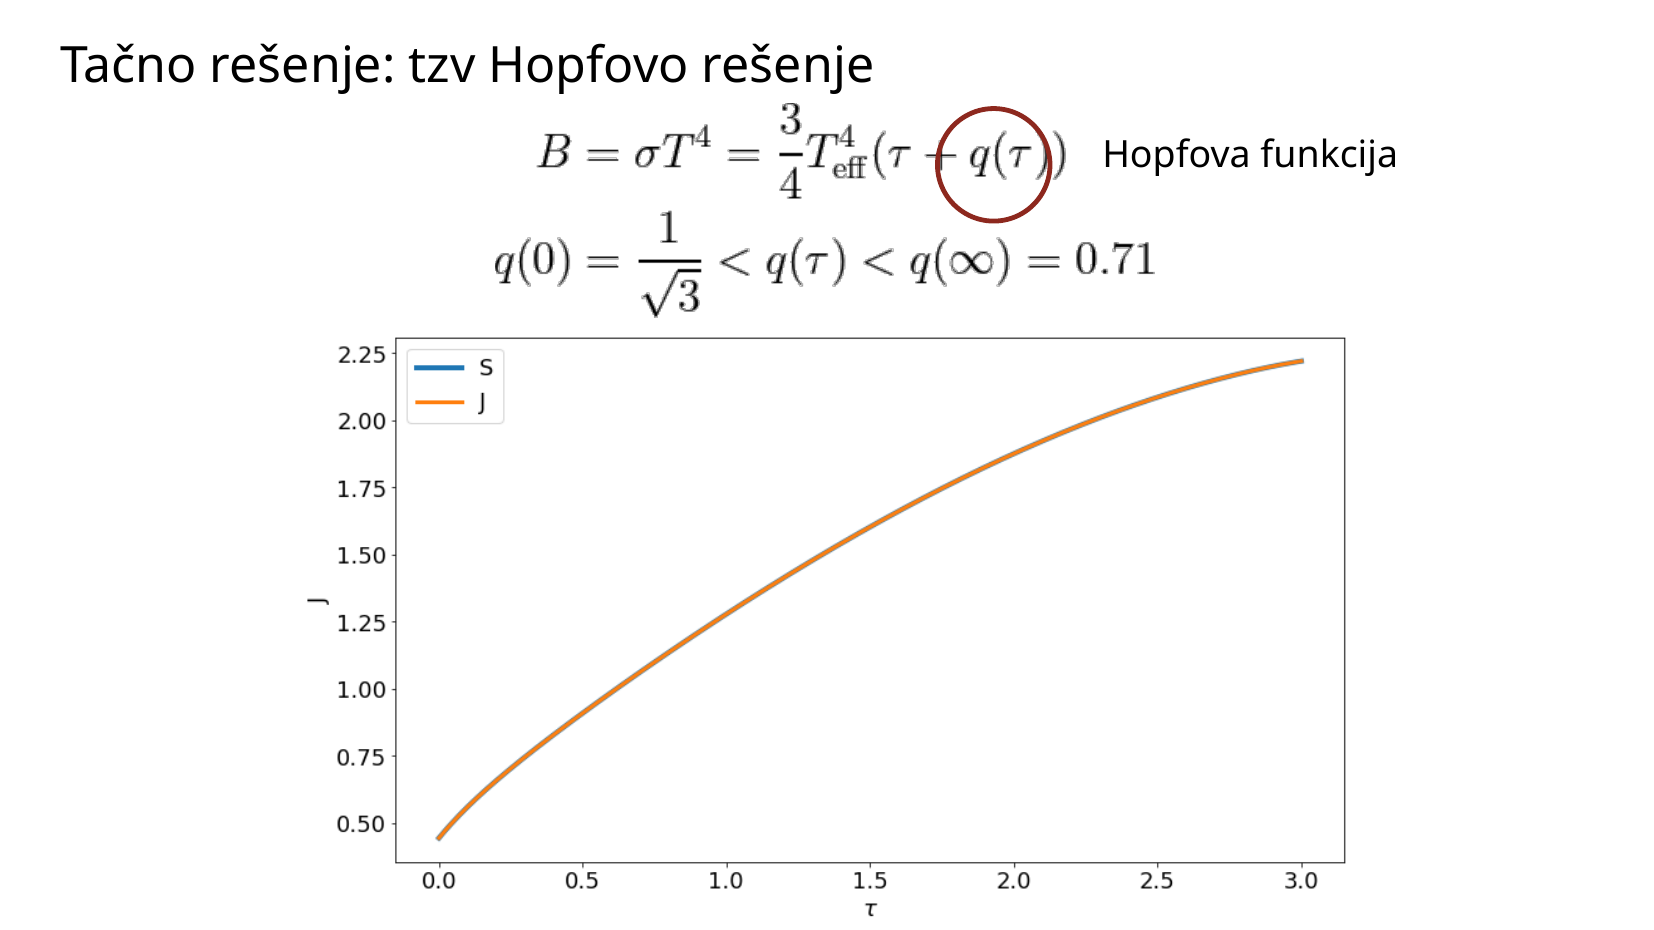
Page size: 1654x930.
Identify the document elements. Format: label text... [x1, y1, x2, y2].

text_box Hopfova funkcija [1087, 120, 1576, 180]
picture [495, 103, 1155, 318]
picture [300, 329, 1353, 930]
title Tačno rešenje: tzv Hopfovo rešenje [59, 13, 1648, 113]
